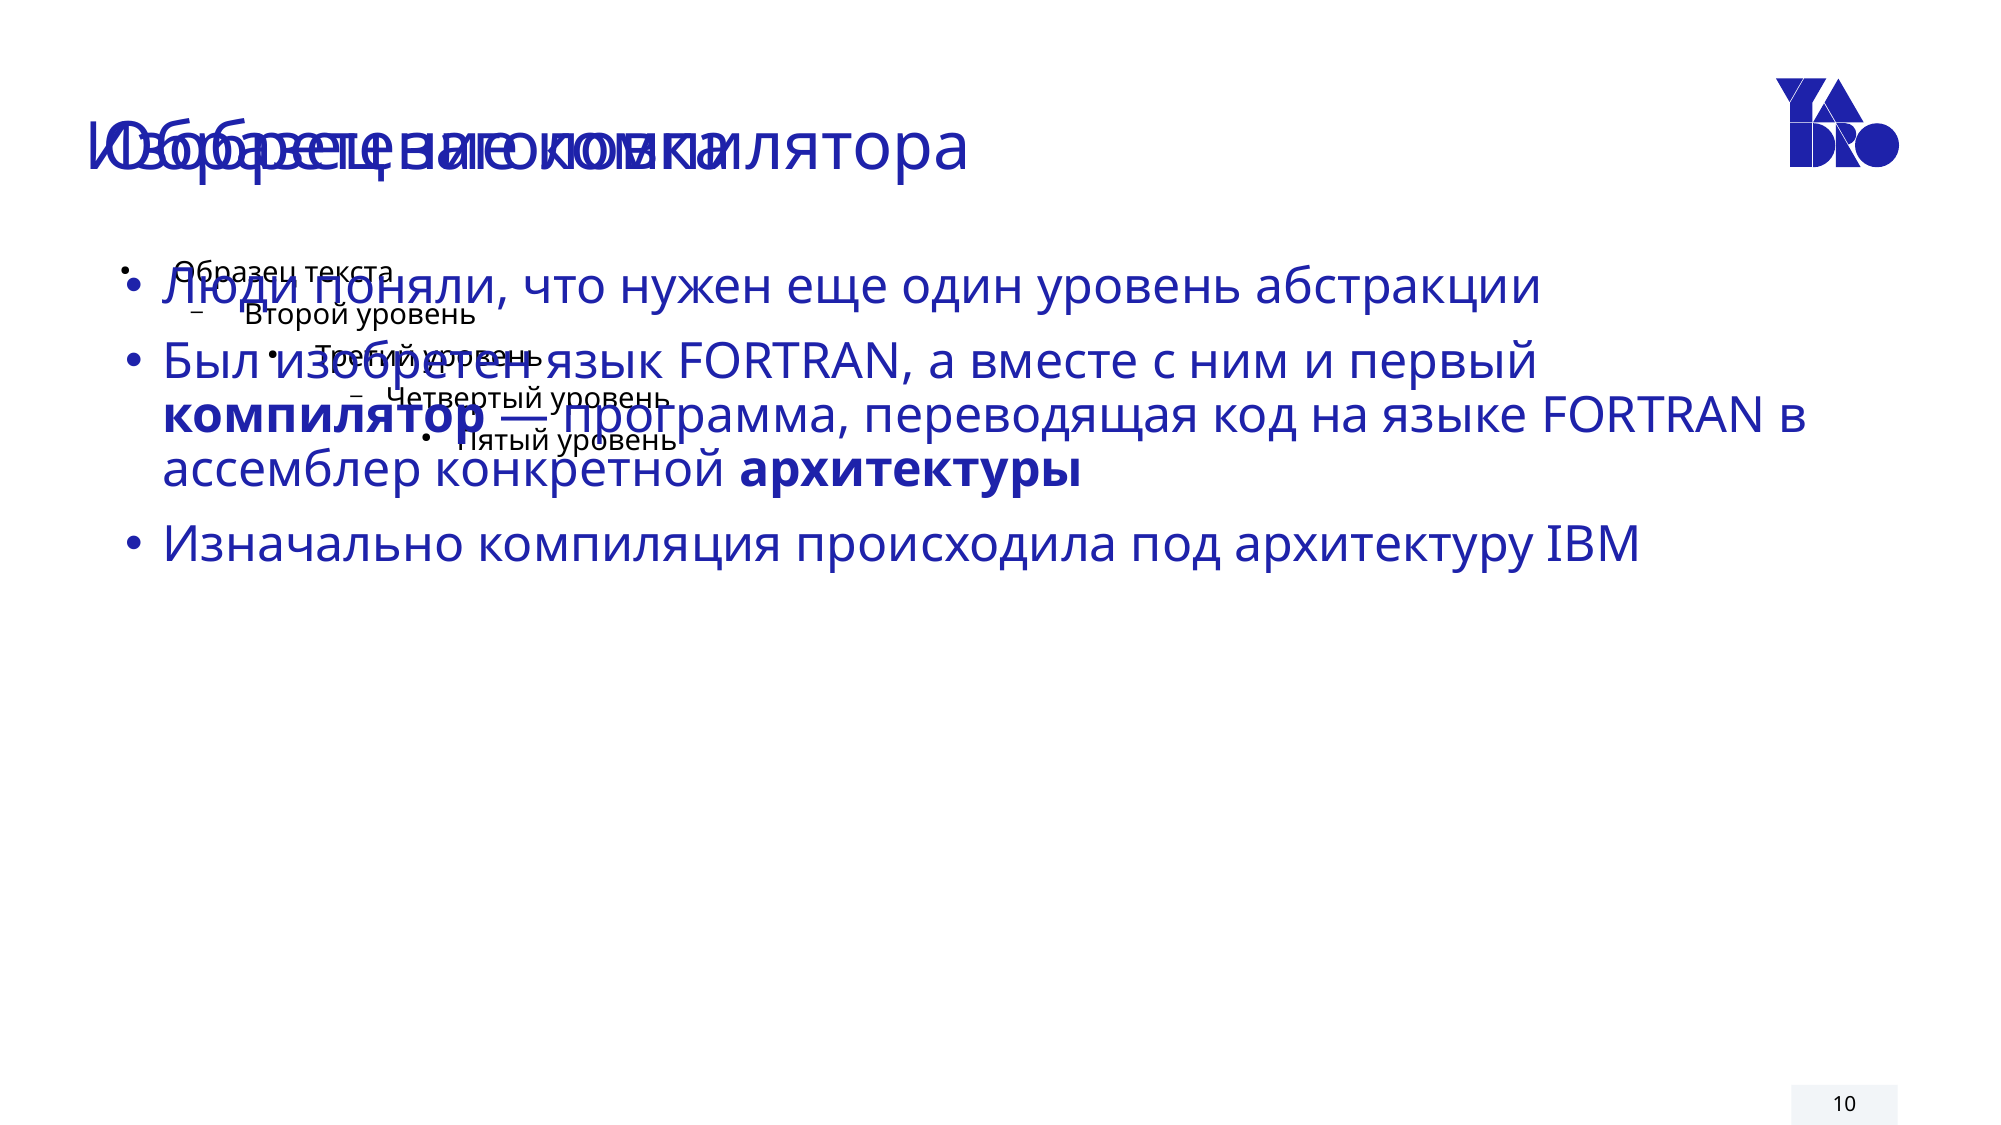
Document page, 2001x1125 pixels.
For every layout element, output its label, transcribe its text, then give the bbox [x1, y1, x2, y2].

list Люди поняли, что нужен еще один уровень абстракции Был изобретен язык FORTRAN, а вместе с ним и первый компилятор — программа, переводящая код на языке FORTRAN в ассемблер конкретной архитектуры Изначально компиляция происходила под архитектуру IBM [125, 260, 1850, 955]
title Изобретение компилятора [84, 109, 1674, 205]
